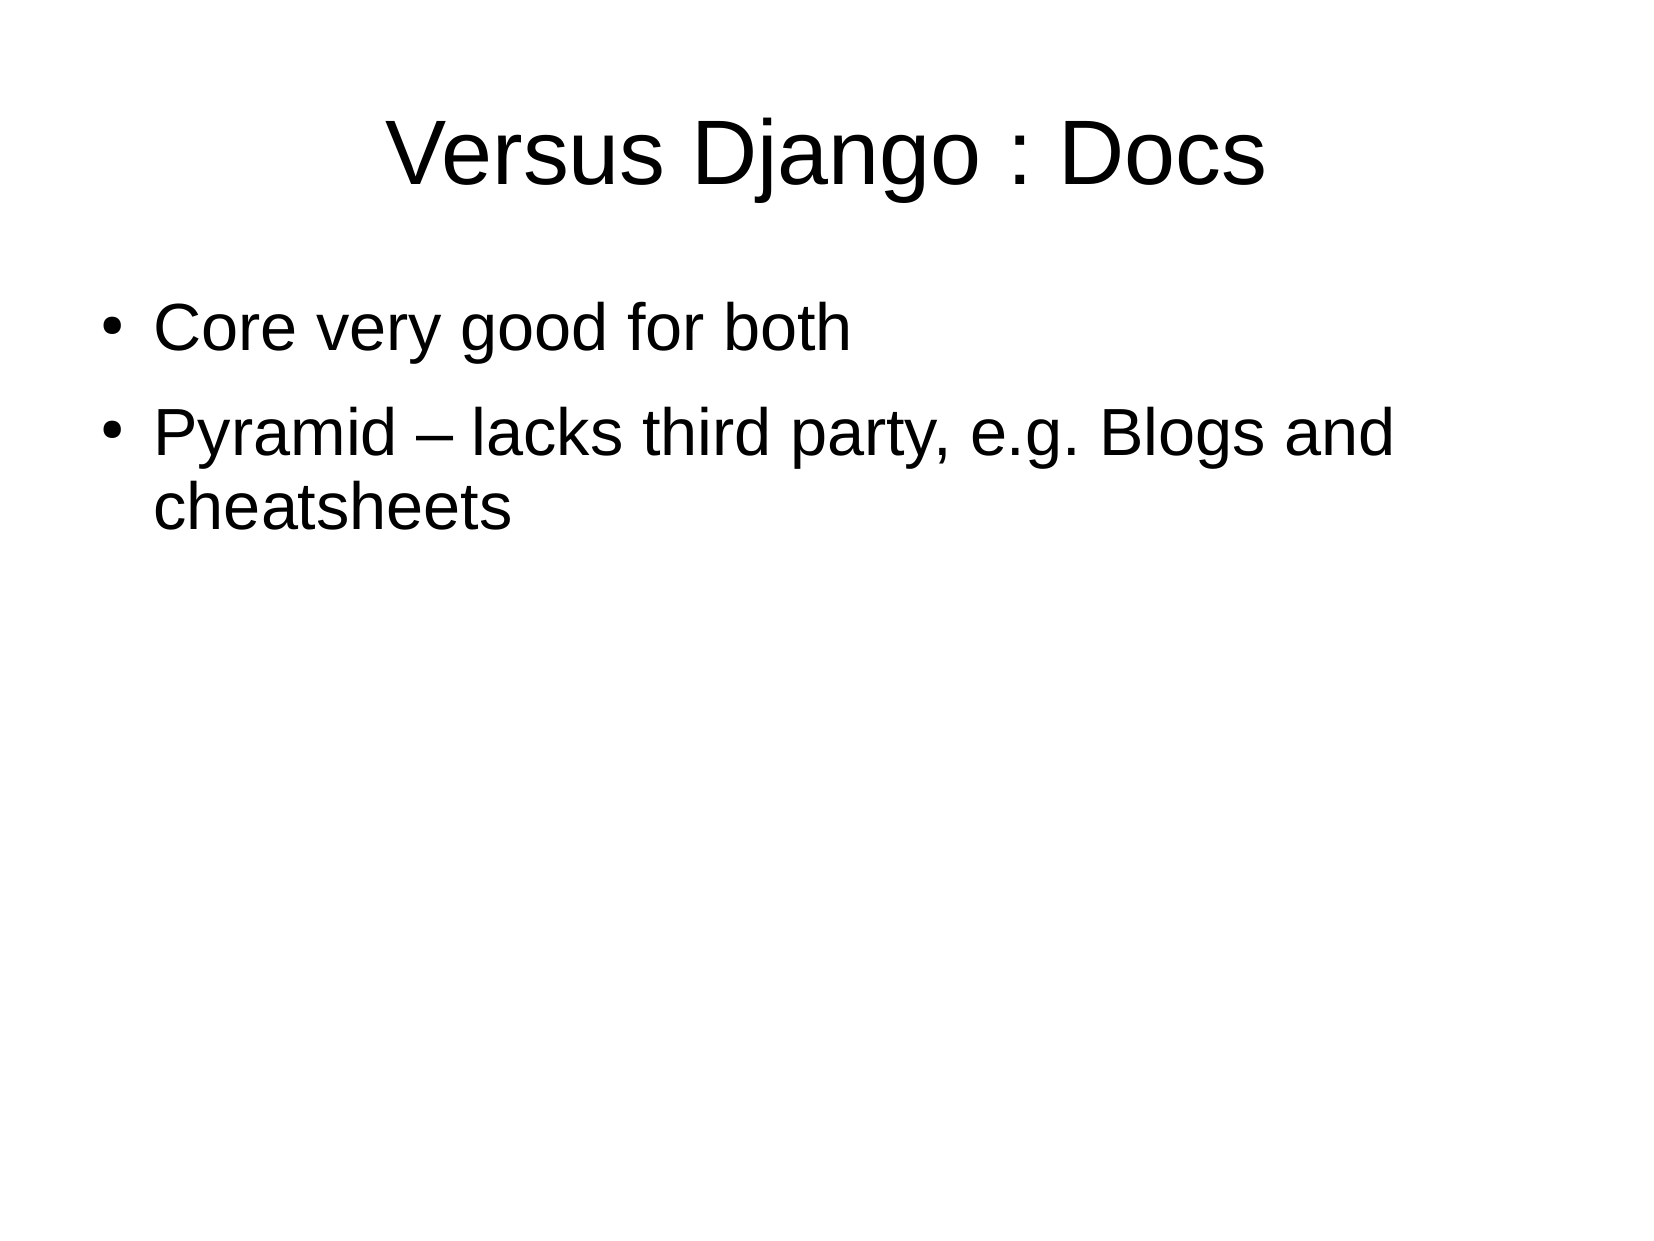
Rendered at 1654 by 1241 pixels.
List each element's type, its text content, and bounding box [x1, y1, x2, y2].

list Core very good for both Pyramid – lacks third party, e.g. Blogs and cheatsheets [82, 290, 1571, 1109]
title Versus Django : Docs [82, 49, 1571, 257]
